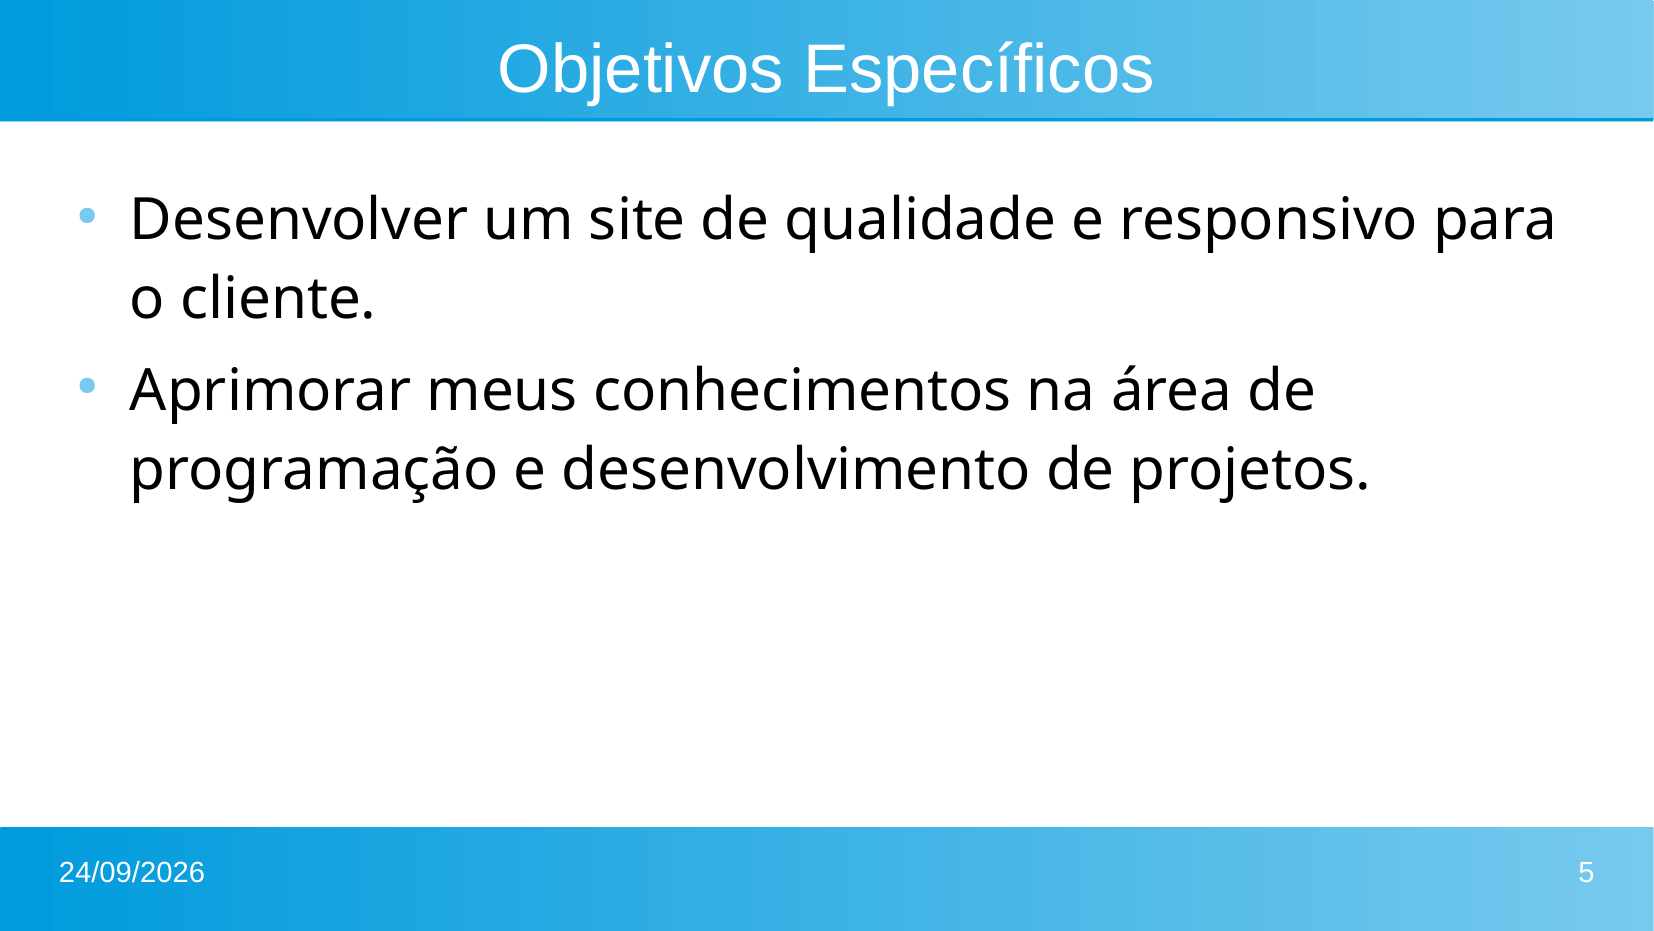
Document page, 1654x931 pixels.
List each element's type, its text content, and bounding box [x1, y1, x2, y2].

list Desenvolver um site de qualidade e responsivo para o cliente. Aprimorar meus conhecimentos na área de programação e desenvolvimento de projetos. [59, 177, 1595, 768]
title Objetivos Específicos [59, 29, 1595, 108]
